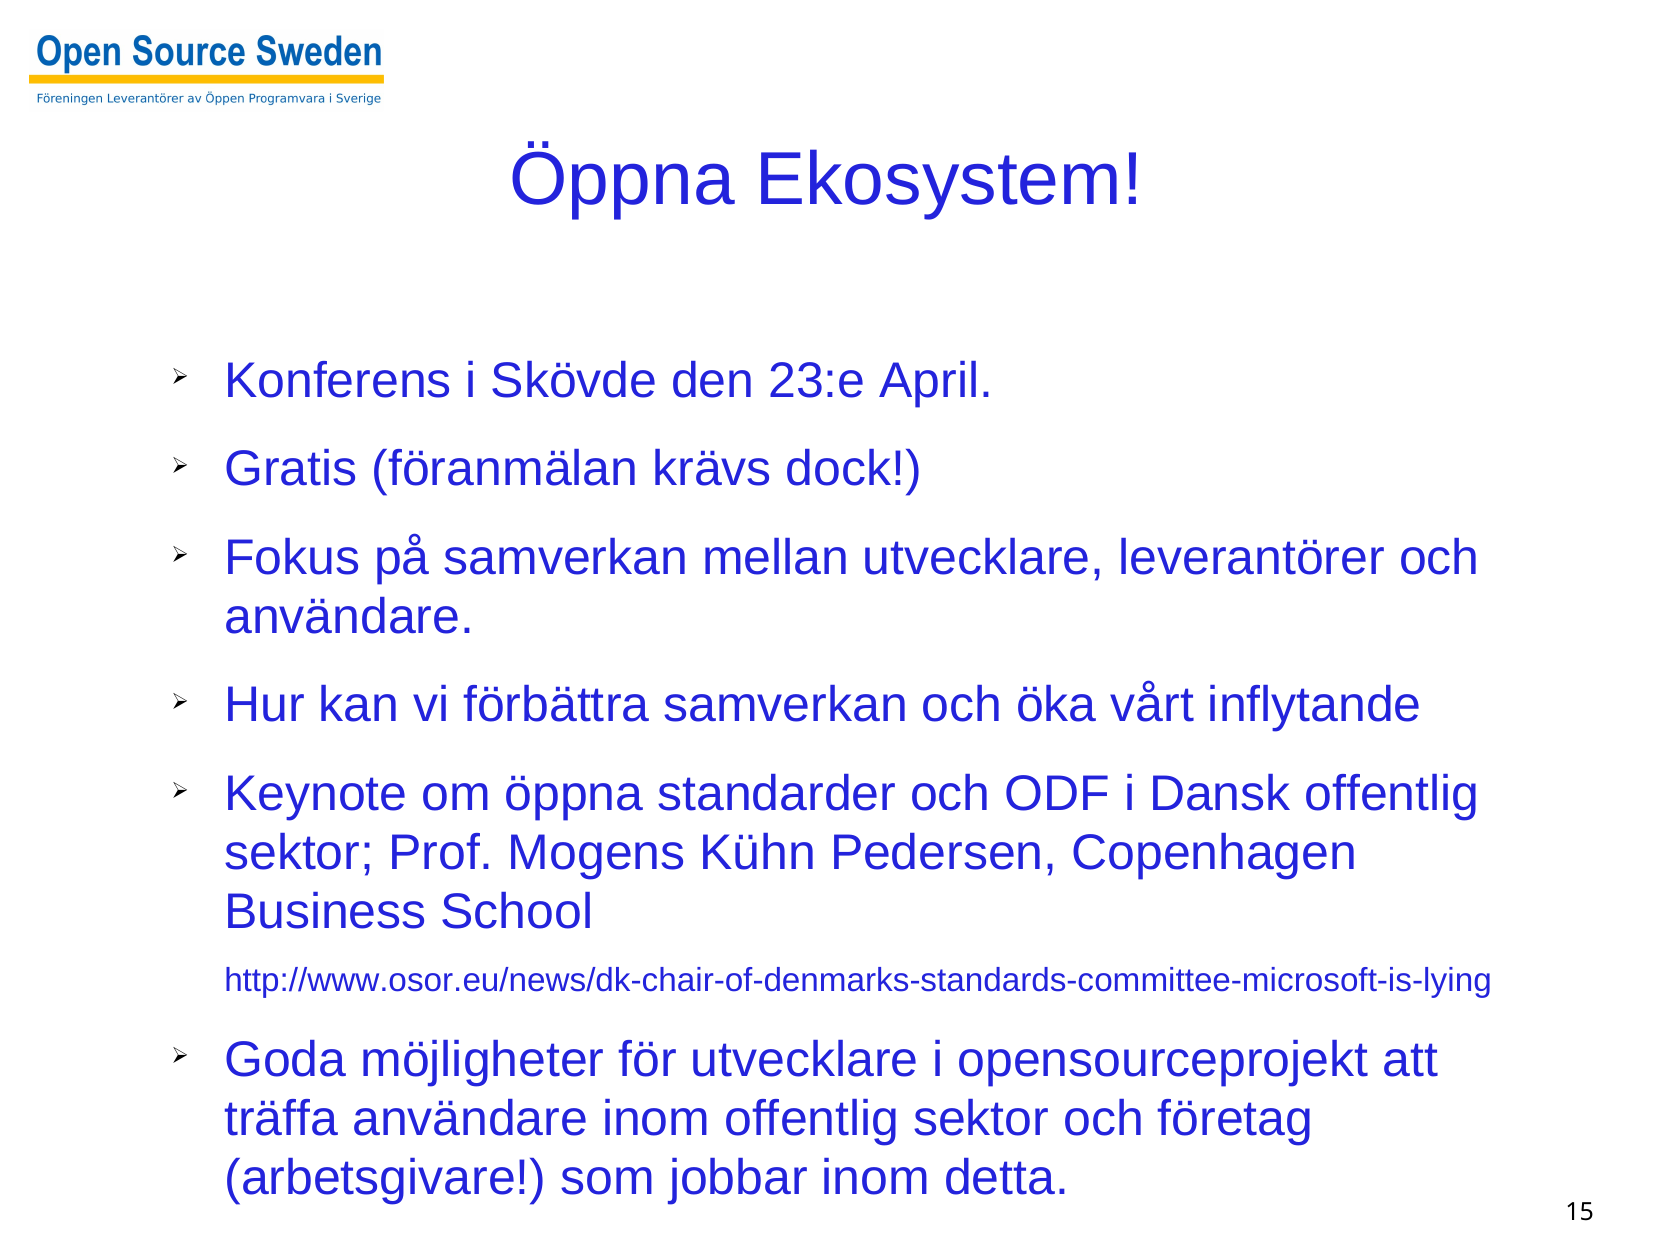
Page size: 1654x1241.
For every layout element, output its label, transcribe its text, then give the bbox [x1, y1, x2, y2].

title Öppna Ekosystem! [82, 114, 1571, 243]
picture [29, 29, 384, 112]
list Konferens i Skövde den 23:e April. Gratis (föranmälan krävs dock!) Fokus på samverkan mellan utvecklare, leverantörer och användare. Hur kan vi förbättra samverkan och öka vårt inflytande Keynote om öppna standarder och ODF i Dansk offentlig sektor; Prof. Mogens Kühn Pedersen, Copenhagen Business School http://www.osor.eu/news/dk-chair-of-denmarks-standards-committee-microsoft-is-lying Goda möjligheter för utvecklare i opensourceprojekt att träffa användare inom offentlig sektor och företag (arbetsgivare!) som jobbar inom detta. [153, 259, 1565, 1205]
